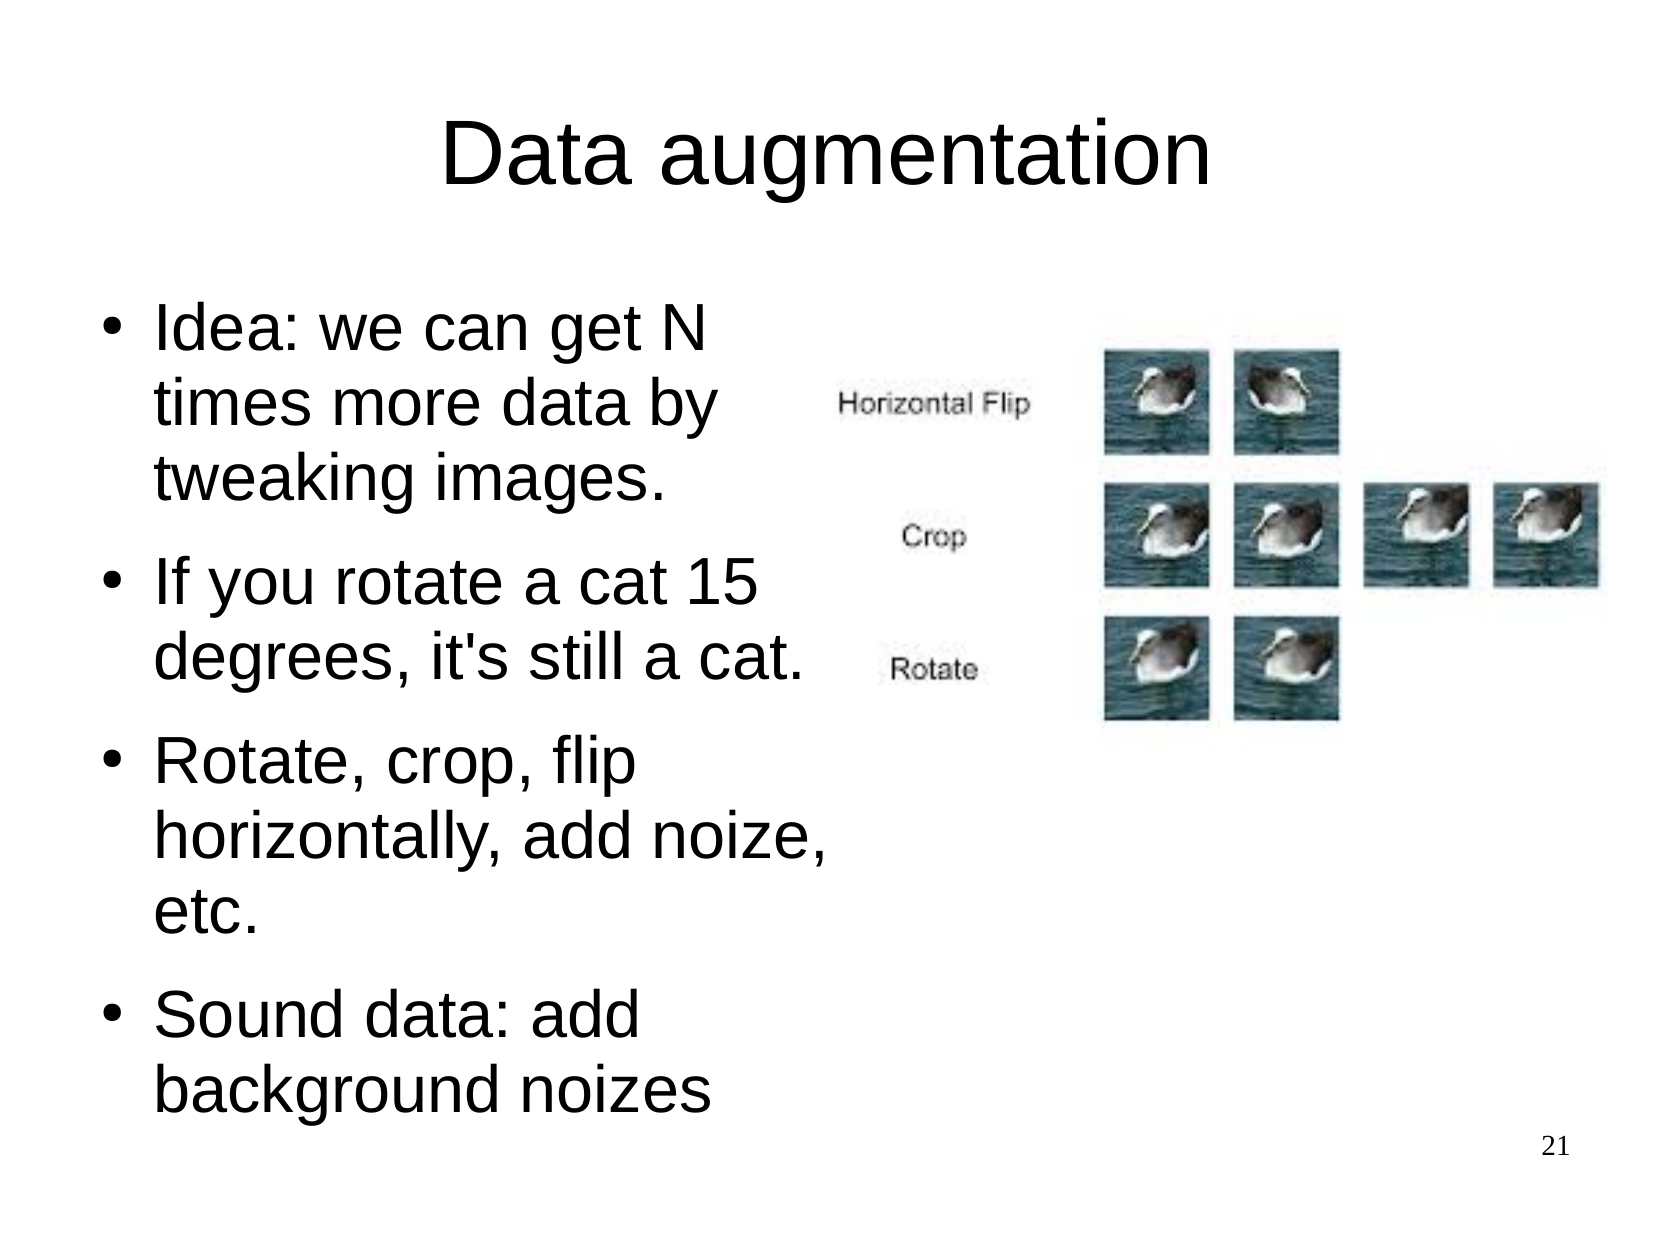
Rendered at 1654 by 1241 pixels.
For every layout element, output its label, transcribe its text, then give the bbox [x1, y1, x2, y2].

title Data augmentation [82, 49, 1571, 257]
list Idea: we can get N times more data by tweaking images. If you rotate a cat 15 degrees, it's still a cat. Rotate, crop, flip horizontally, add noize, etc. Sound data: add background noizes [82, 290, 841, 1141]
picture [813, 314, 1654, 766]
